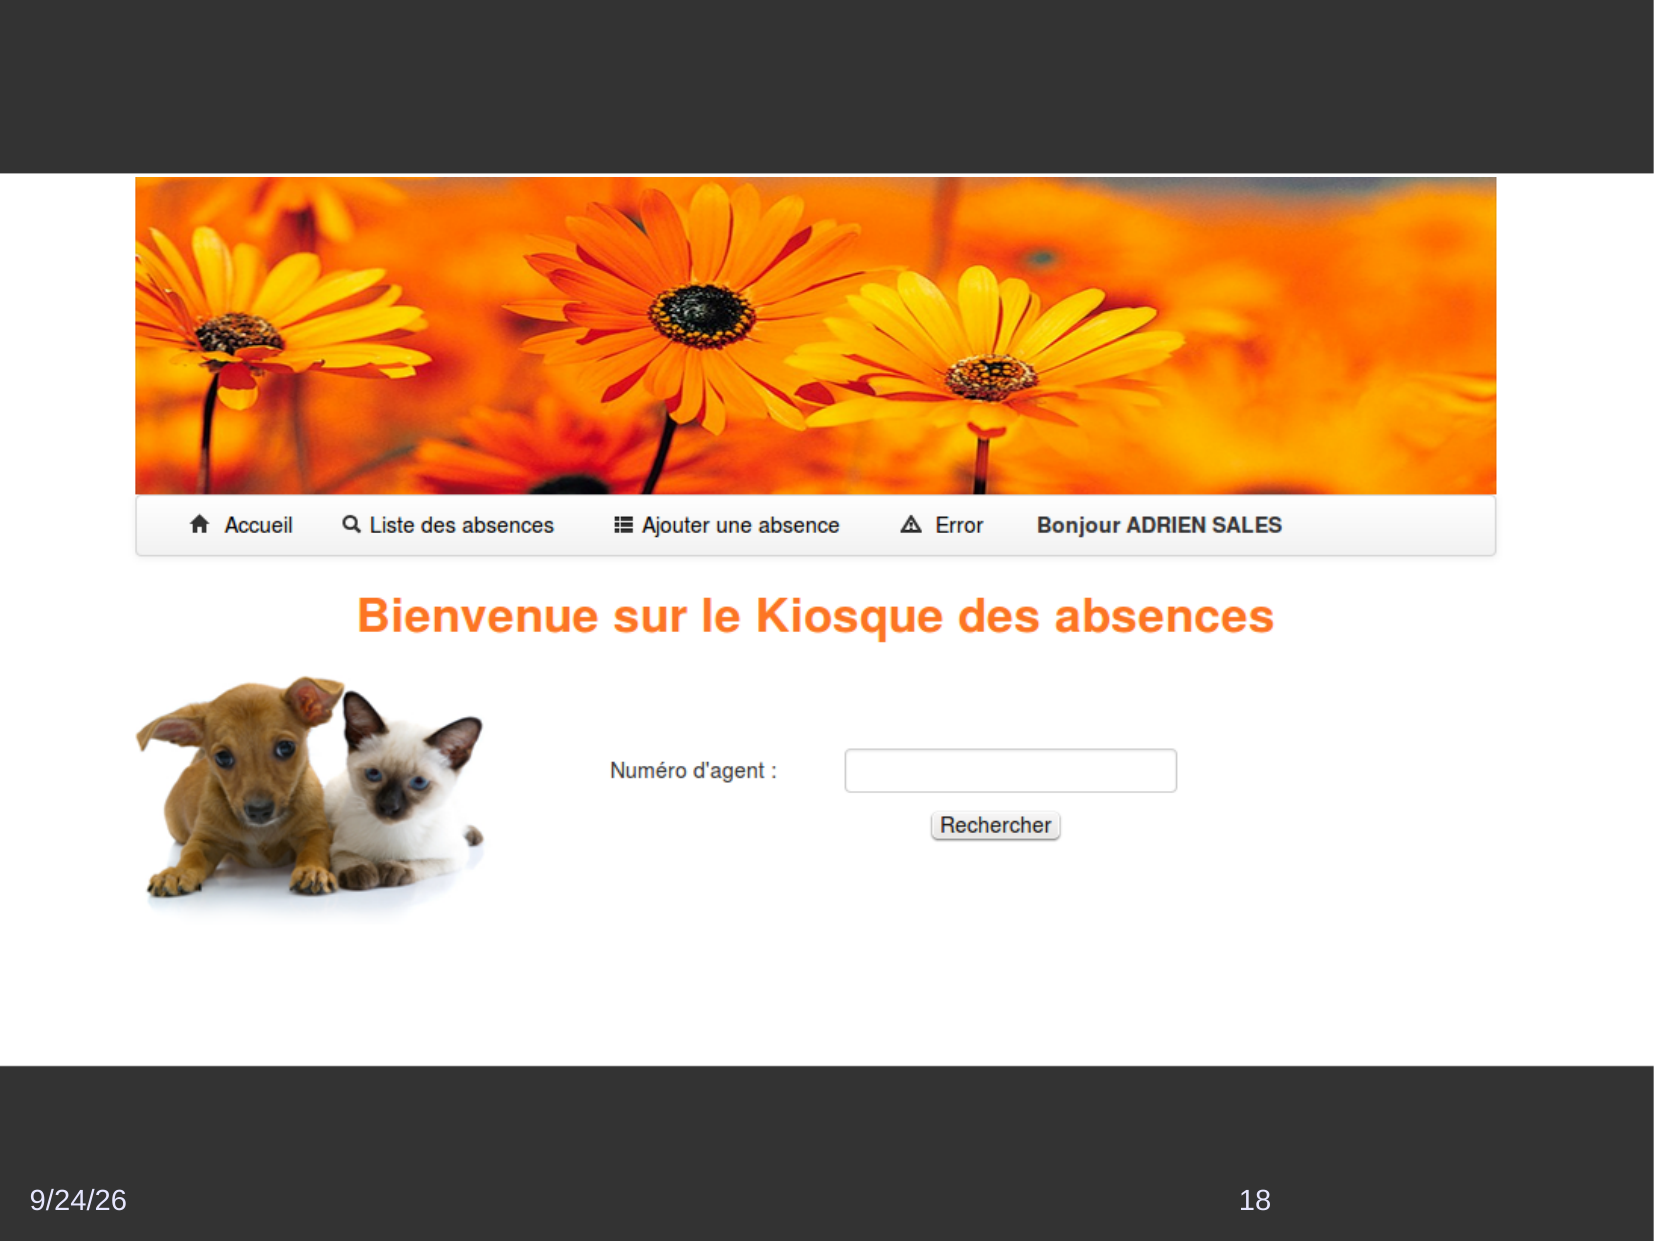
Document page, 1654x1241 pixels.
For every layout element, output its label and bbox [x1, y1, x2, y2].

text_box [29, 1181, 566, 1241]
picture [69, 177, 1530, 1056]
text_box [1238, 1181, 1625, 1241]
